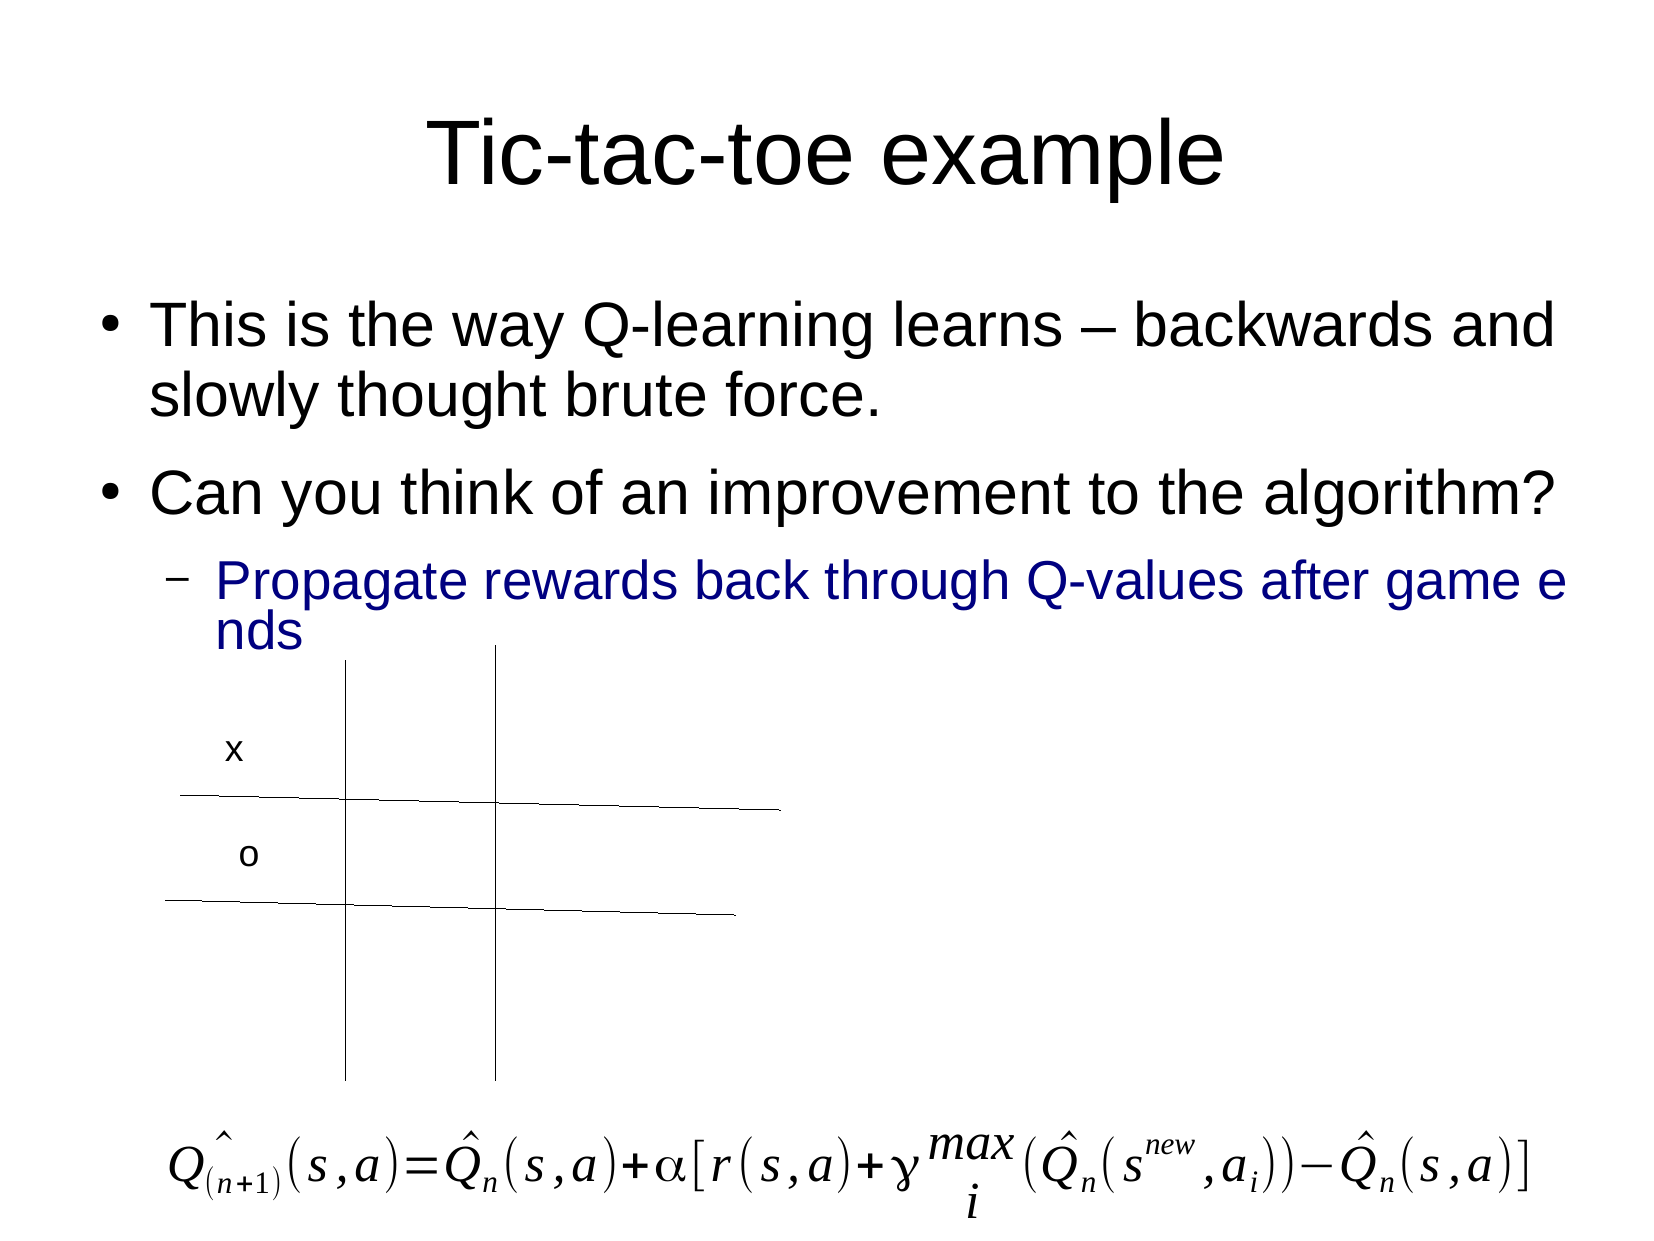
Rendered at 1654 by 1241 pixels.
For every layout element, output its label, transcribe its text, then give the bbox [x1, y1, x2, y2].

title Tic-tac-toe example [82, 49, 1571, 257]
text_box x [210, 720, 259, 777]
text_box o [223, 825, 275, 882]
chart [160, 1112, 1537, 1231]
list This is the way Q-learning learns – backwards and slowly thought brute force. Can you think of an improvement to the algorithm? Propagate rewards back through Q-values after game ends [82, 290, 1571, 631]
